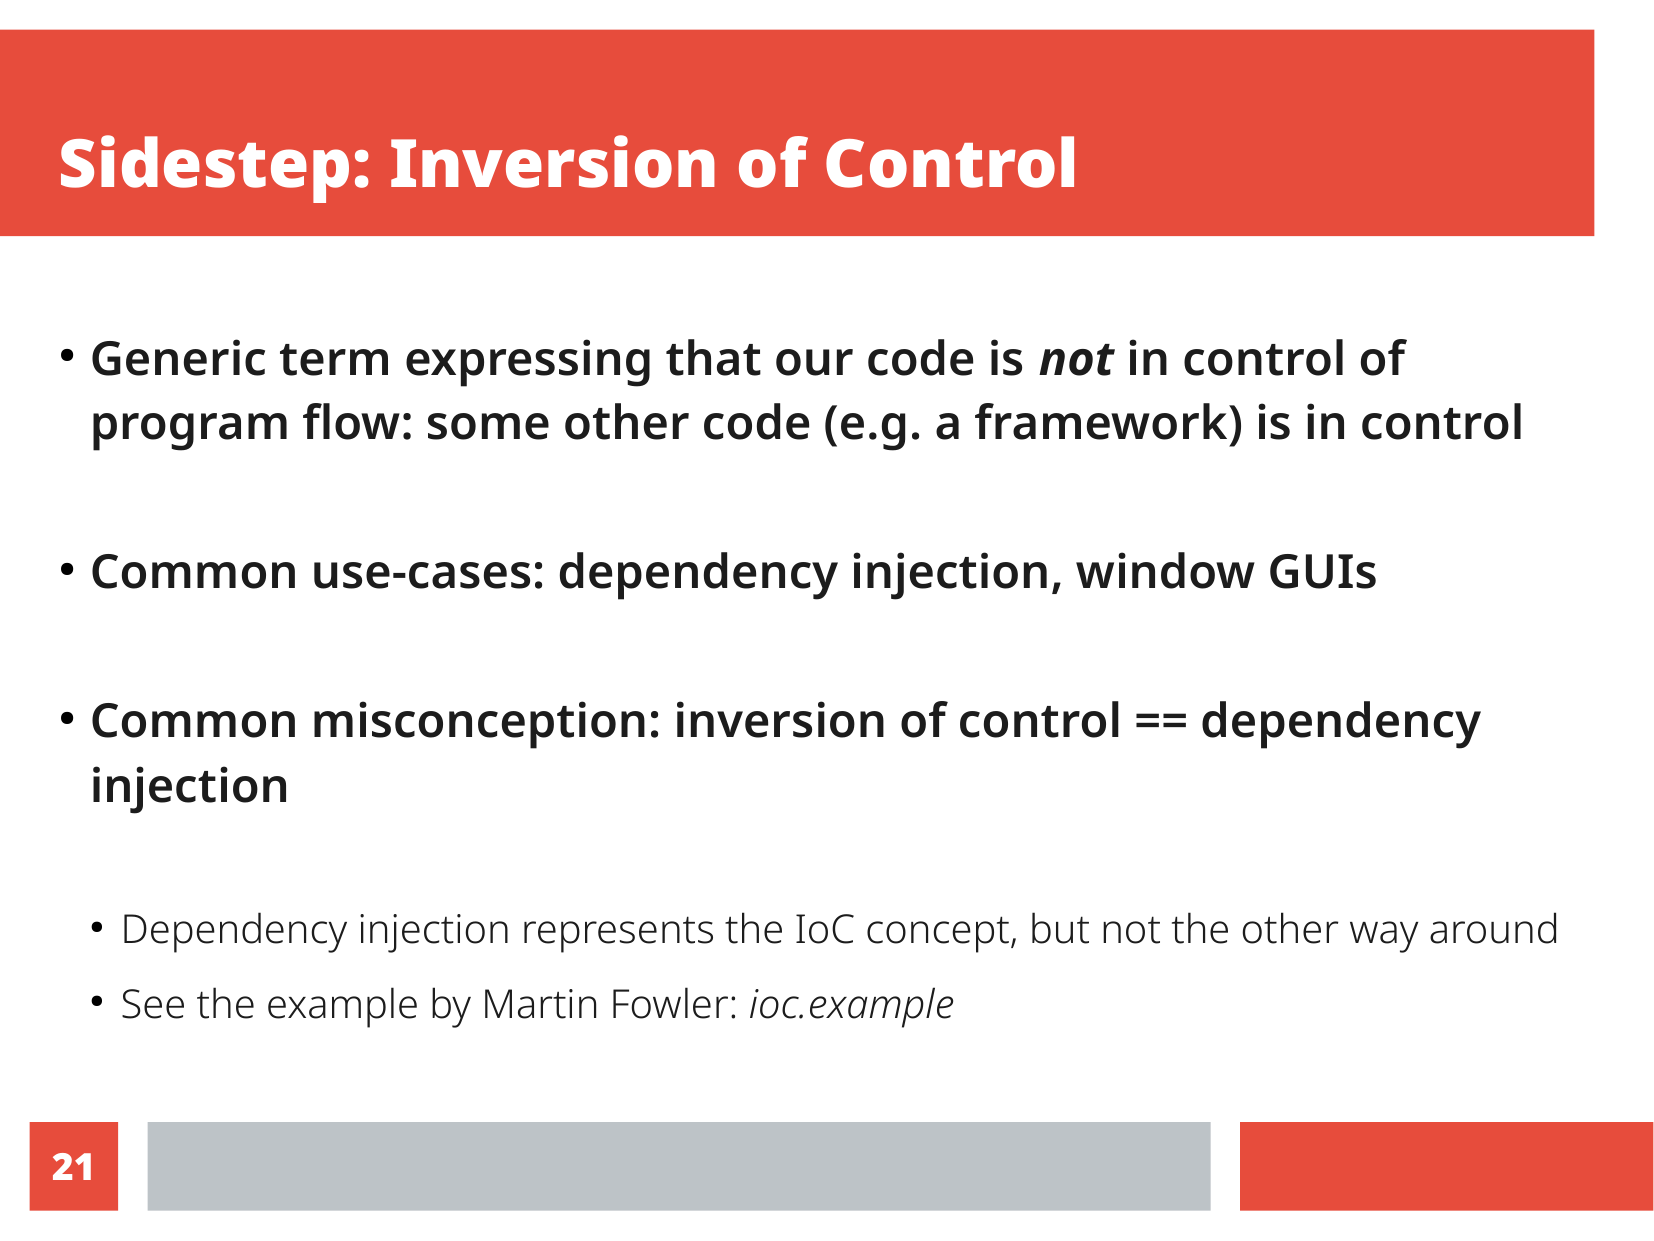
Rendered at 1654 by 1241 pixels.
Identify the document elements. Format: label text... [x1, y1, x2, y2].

list Generic term expressing that our code is not in control of program flow: some other code (e.g. a framework) is in control Common use-cases: dependency injection, window GUIs Common misconception: inversion of control == dependency injection Dependency injection represents the IoC concept, but not the other way around See the example by Martin Fowler: ioc.example [59, 324, 1565, 1093]
title Sidestep: Inversion of Control [59, 59, 1595, 207]
